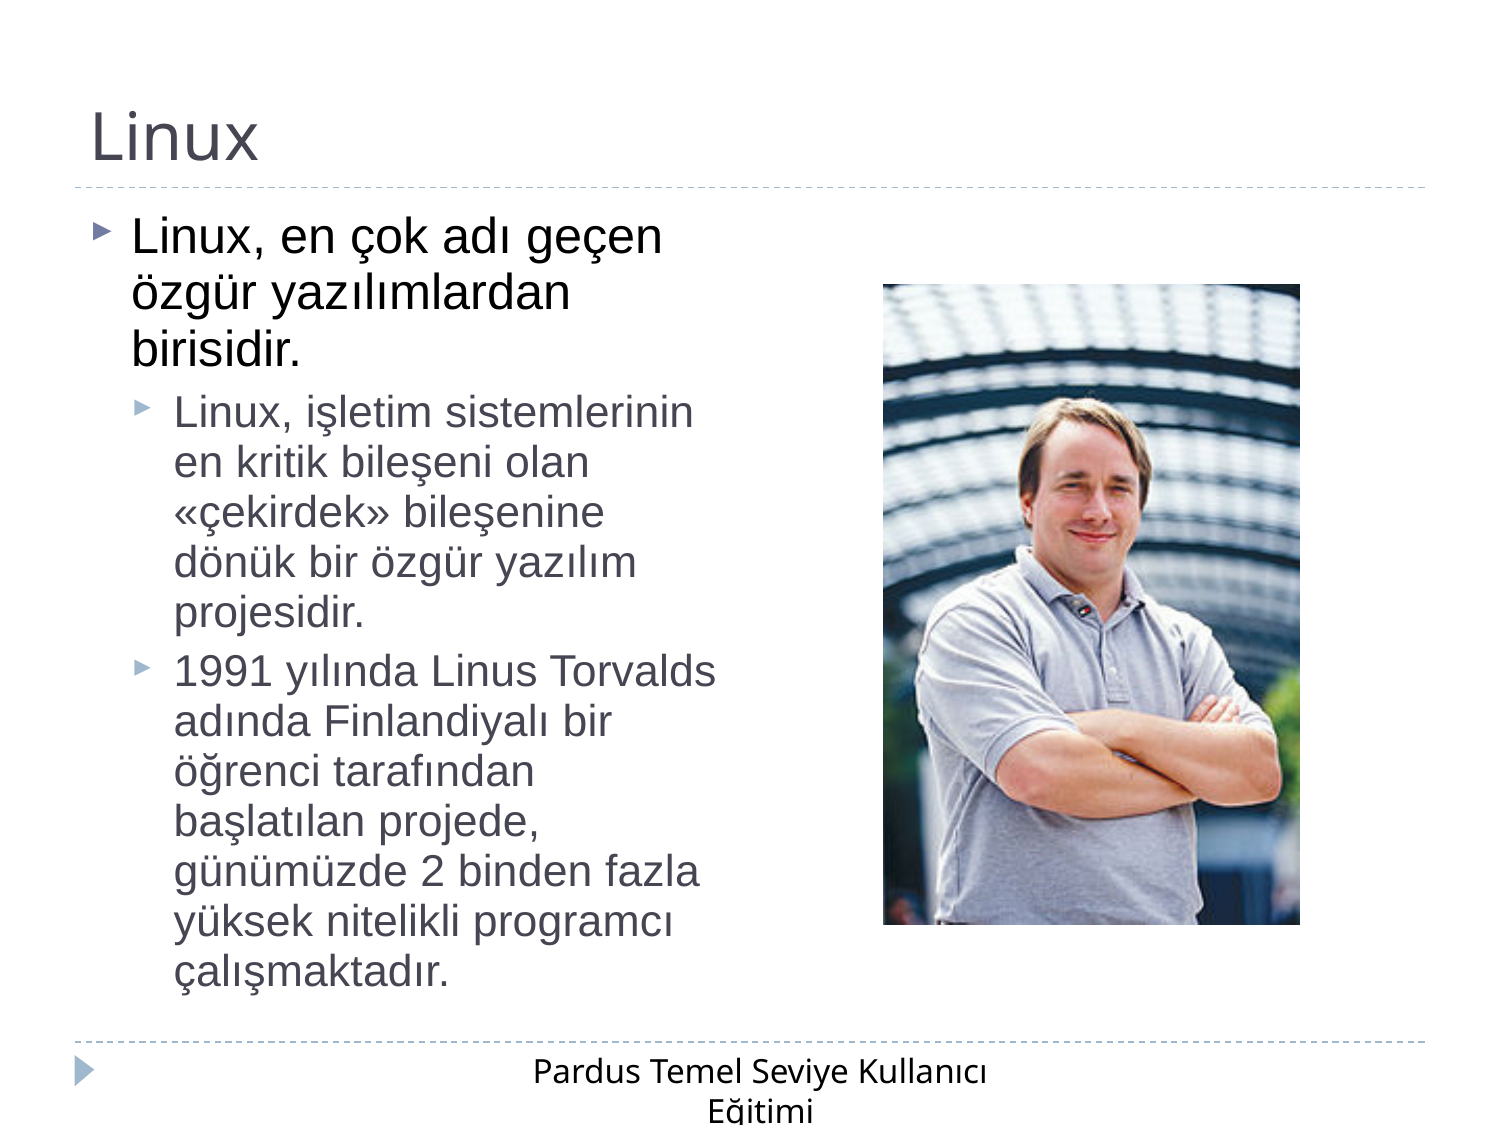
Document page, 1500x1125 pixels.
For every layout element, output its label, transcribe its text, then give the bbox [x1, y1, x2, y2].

picture [883, 284, 1300, 925]
list Linux, en çok adı geçen özgür yazılımlardan birisidir. Linux, işletim sistemlerinin en kritik bileşeni olan «çekirdek» bileşenine dönük bir özgür yazılım projesidir. 1991 yılında Linus Torvalds adında Finlandiyalı bir öğrenci tarafından başlatılan projede, günümüzde 2 binden fazla yüksek nitelikli programcı çalışmaktadır. [75, 200, 738, 1010]
title Linux [75, 37, 1425, 188]
